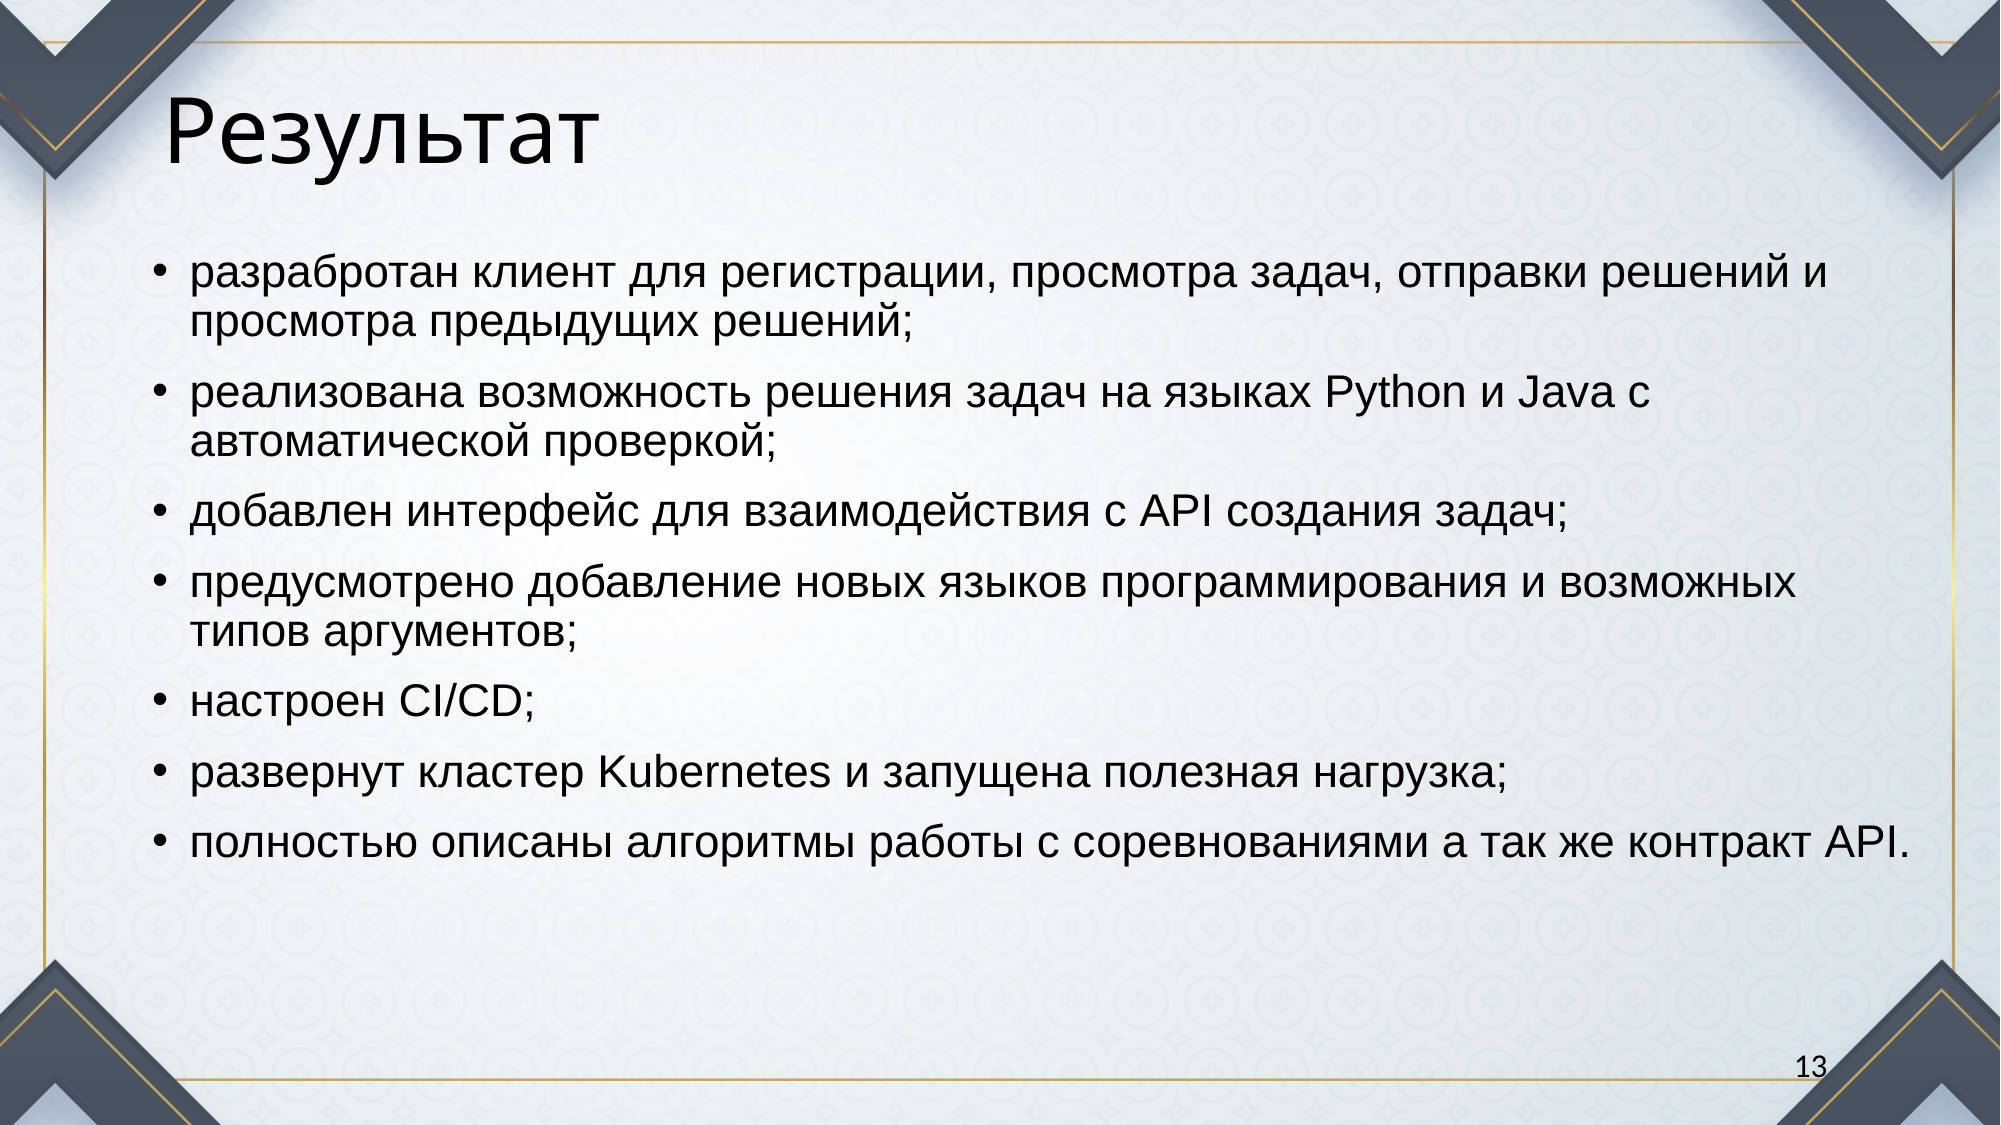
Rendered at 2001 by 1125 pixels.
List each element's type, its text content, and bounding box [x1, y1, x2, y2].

slide_number <number> [1392, 1033, 1843, 1094]
text_box разрабротан клиент для регистрации, просмотра задач, отправки решений и просмотра предыдущих решений; реализована возможность решения задач на языках Python и Java с автоматической проверкой; добавлен интерфейс для взаимодействия с API создания задач; предусмотрено добавление новых языков программирования и возможных типов аргументов; настроен CI/CD; развернут кластер Kubernetes и запущена полезная нагрузка; полностью описаны алгоритмы работы с соревнованиями а так же контракт API. [137, 240, 1929, 1024]
text_box Результат [147, 59, 1873, 210]
picture [0, 0, 2000, 1125]
